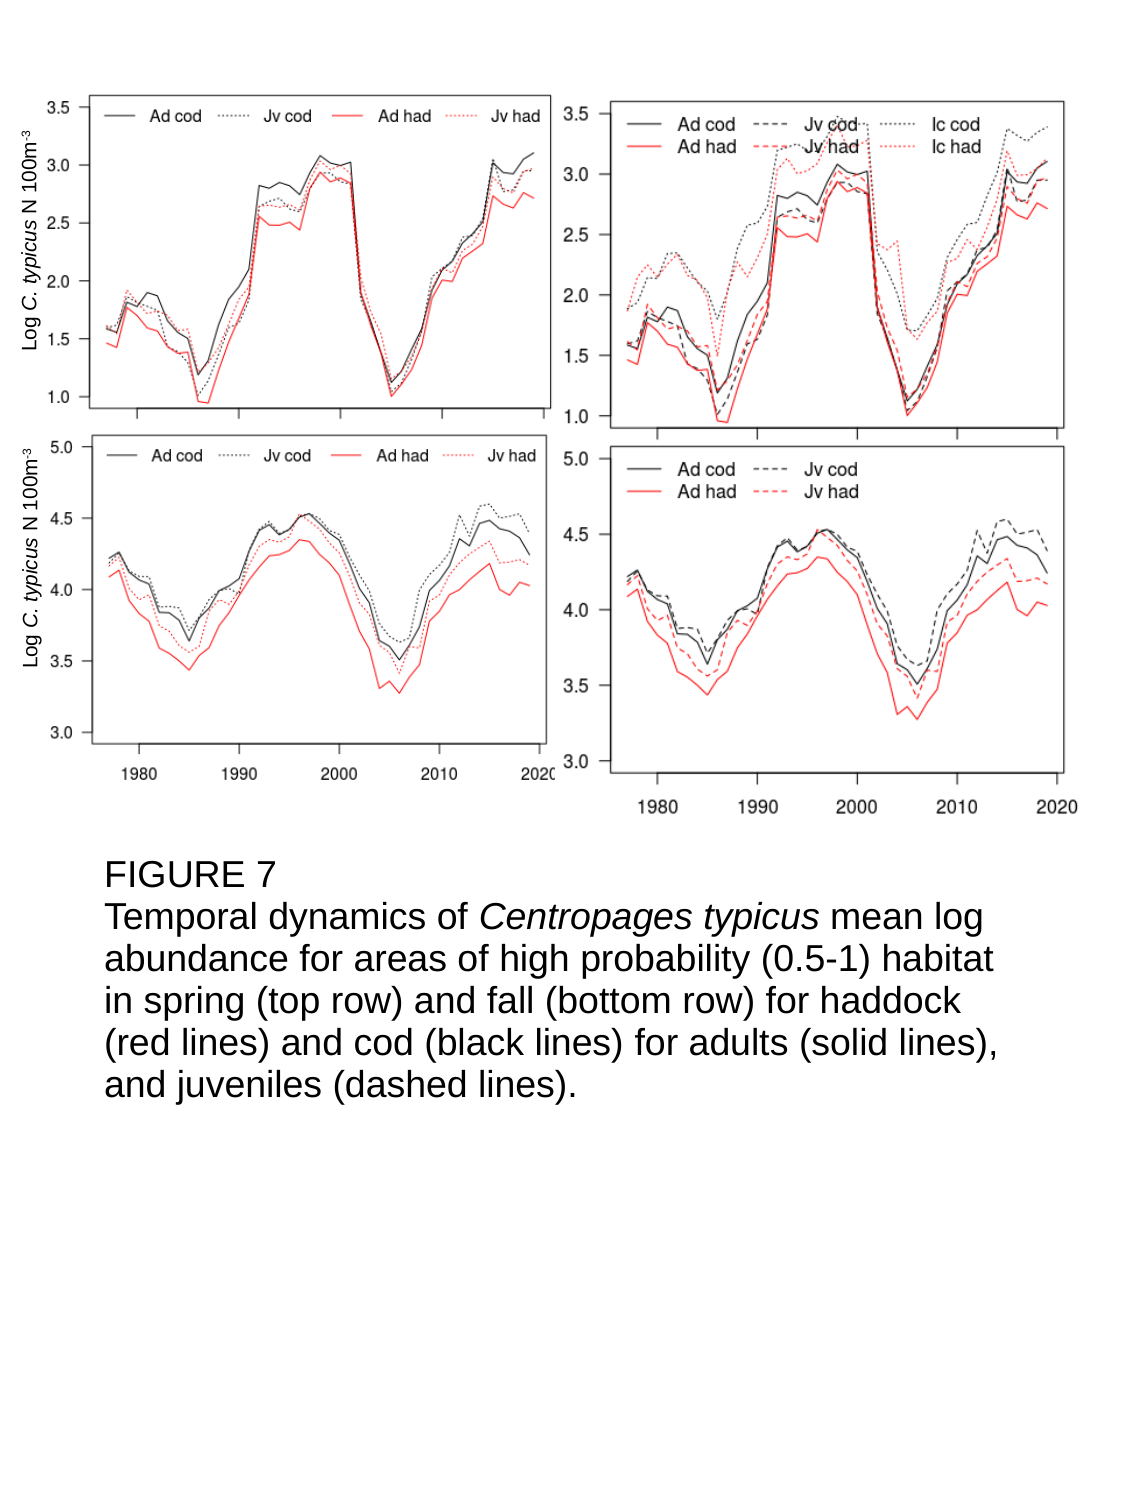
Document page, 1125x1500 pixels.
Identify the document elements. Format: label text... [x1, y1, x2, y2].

text_box FIGURE 7 Temporal dynamics of Centropages typicus mean log abundance for areas of high probability (0.5-1) habitat in spring (top row) and fall (bottom row) for haddock (red lines) and cod (black lines) for adults (solid lines), and juveniles (dashed lines). [89, 846, 1021, 1156]
picture [37, 87, 1081, 826]
text_box Log C. typicus N 100m-3 [8, 404, 49, 713]
text_box Log C. typicus N 100m-3 [8, 87, 49, 396]
